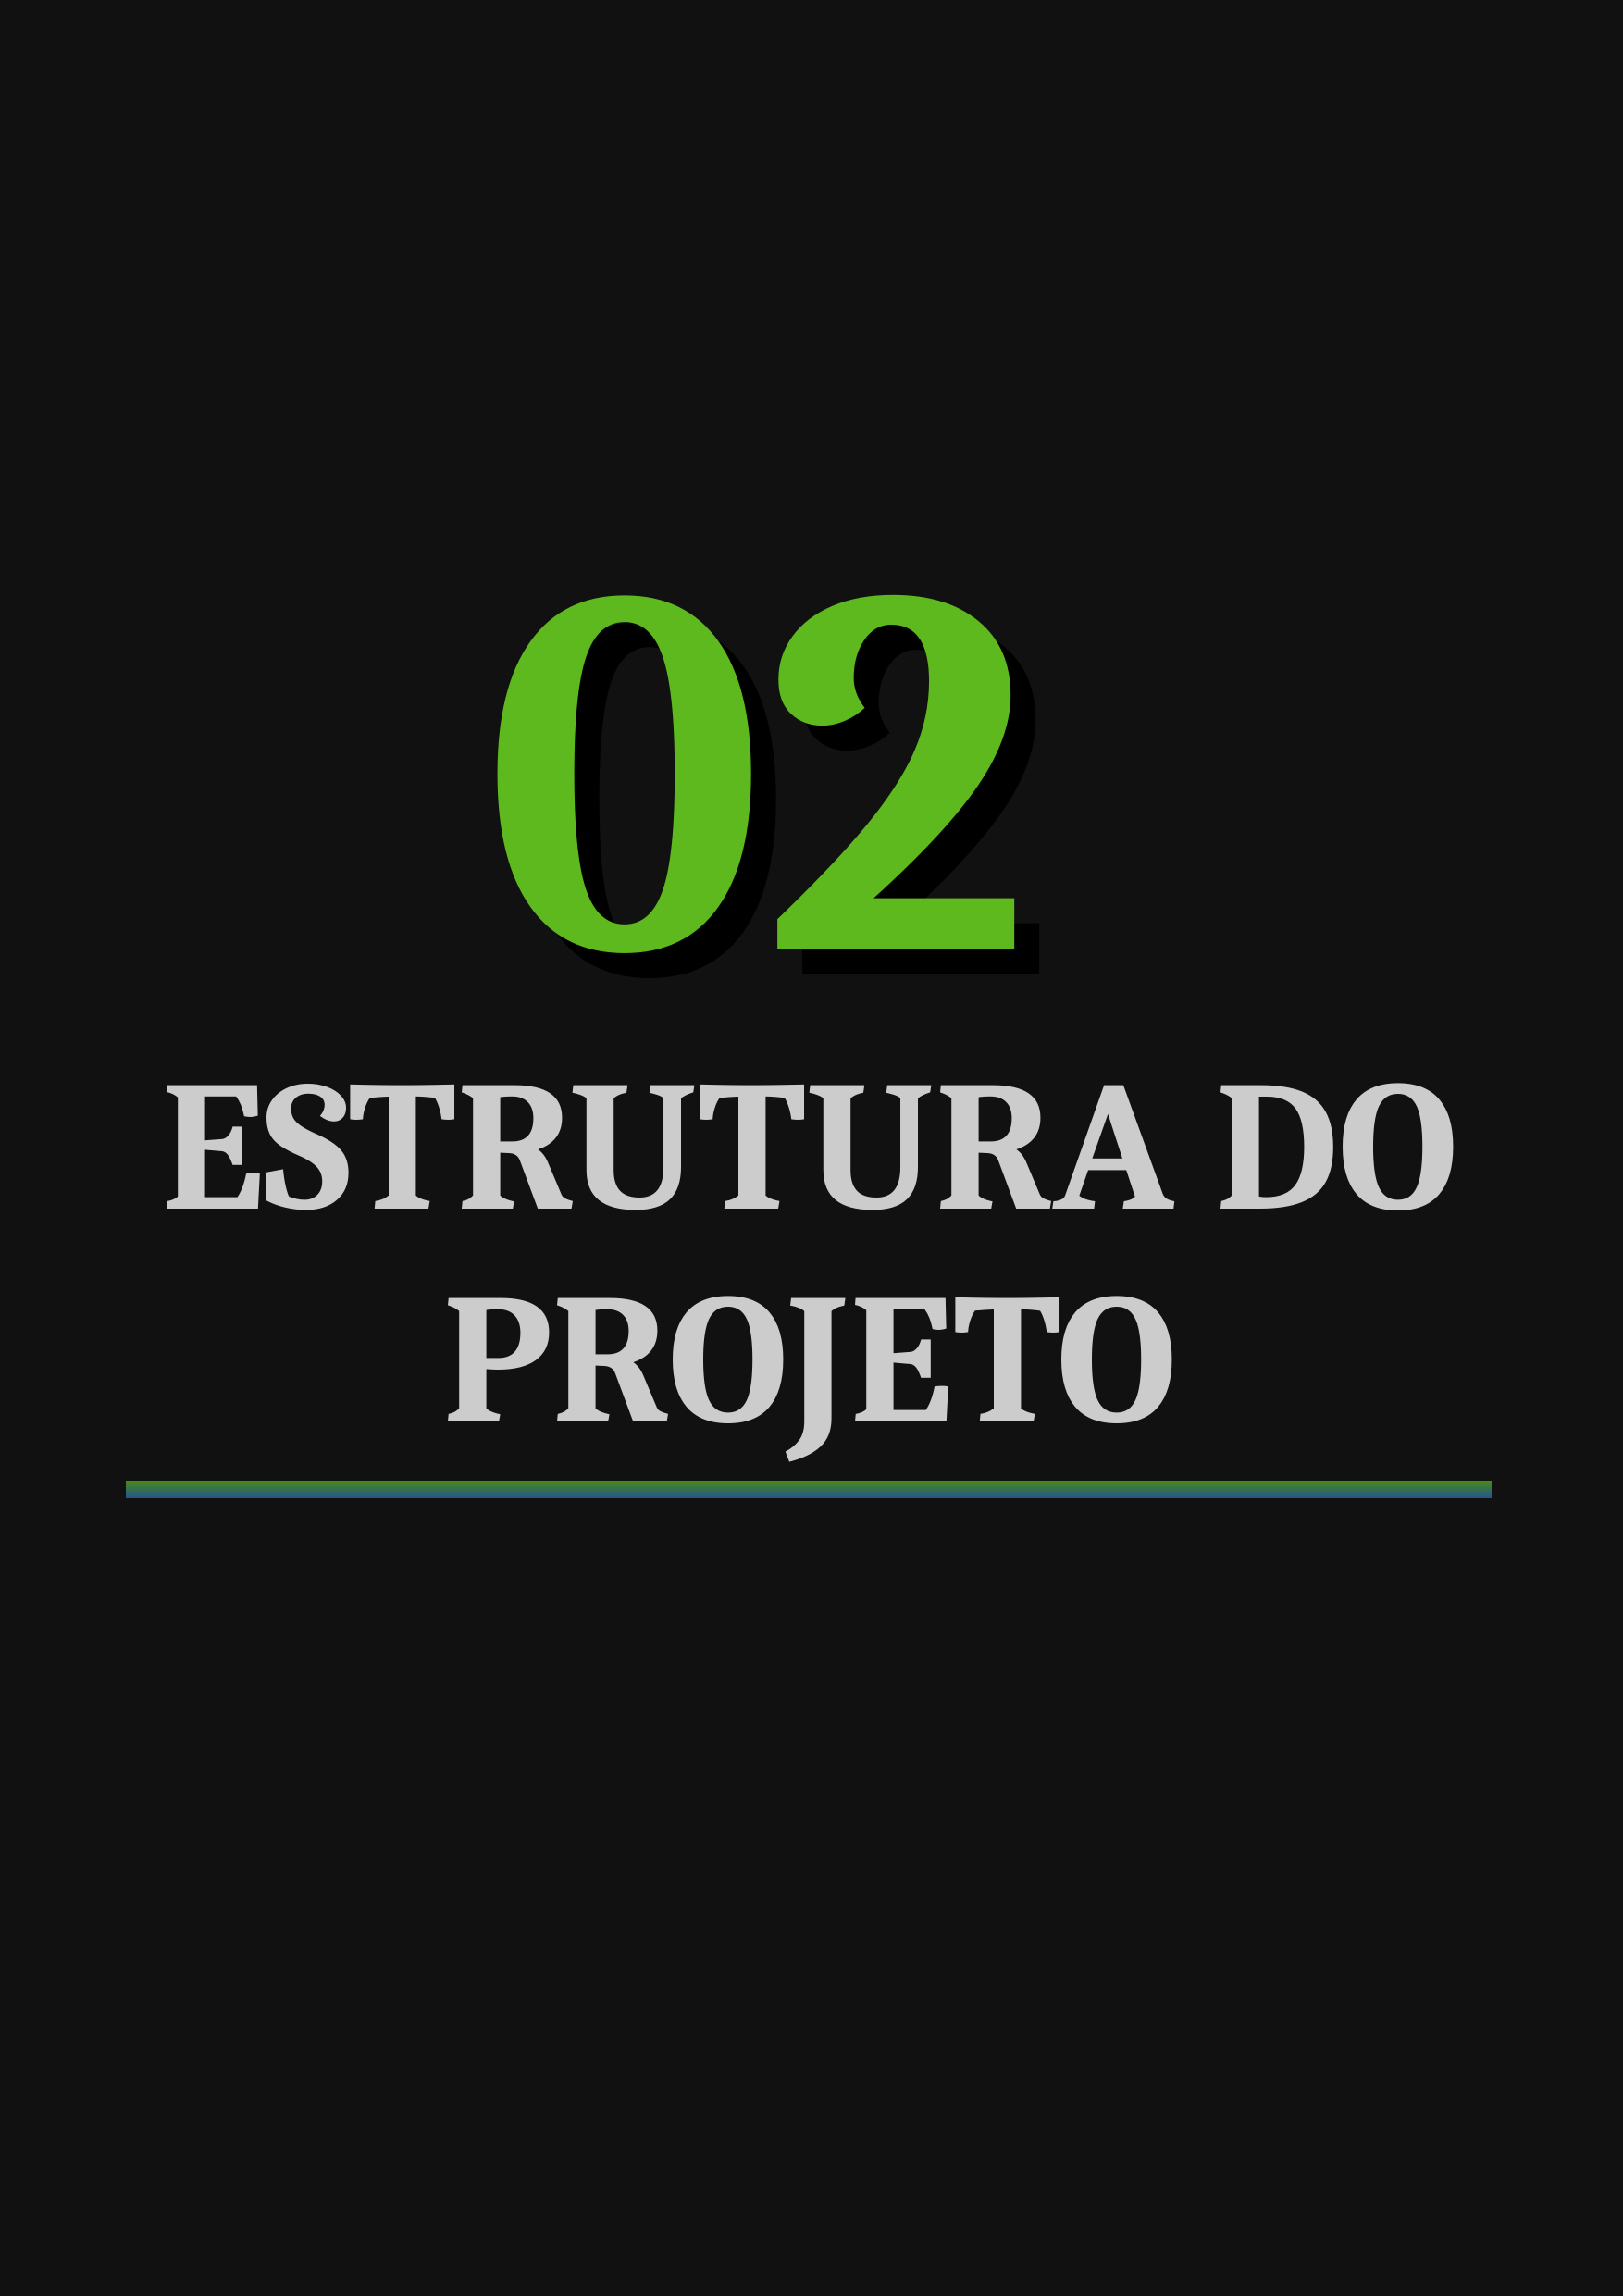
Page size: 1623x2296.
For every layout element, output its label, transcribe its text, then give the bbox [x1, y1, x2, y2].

text_box 02 [472, 465, 1230, 1094]
text_box [0, 0, 1623, 2296]
text_box ESTRUTURA DO PROJETO [143, 1031, 1476, 1479]
